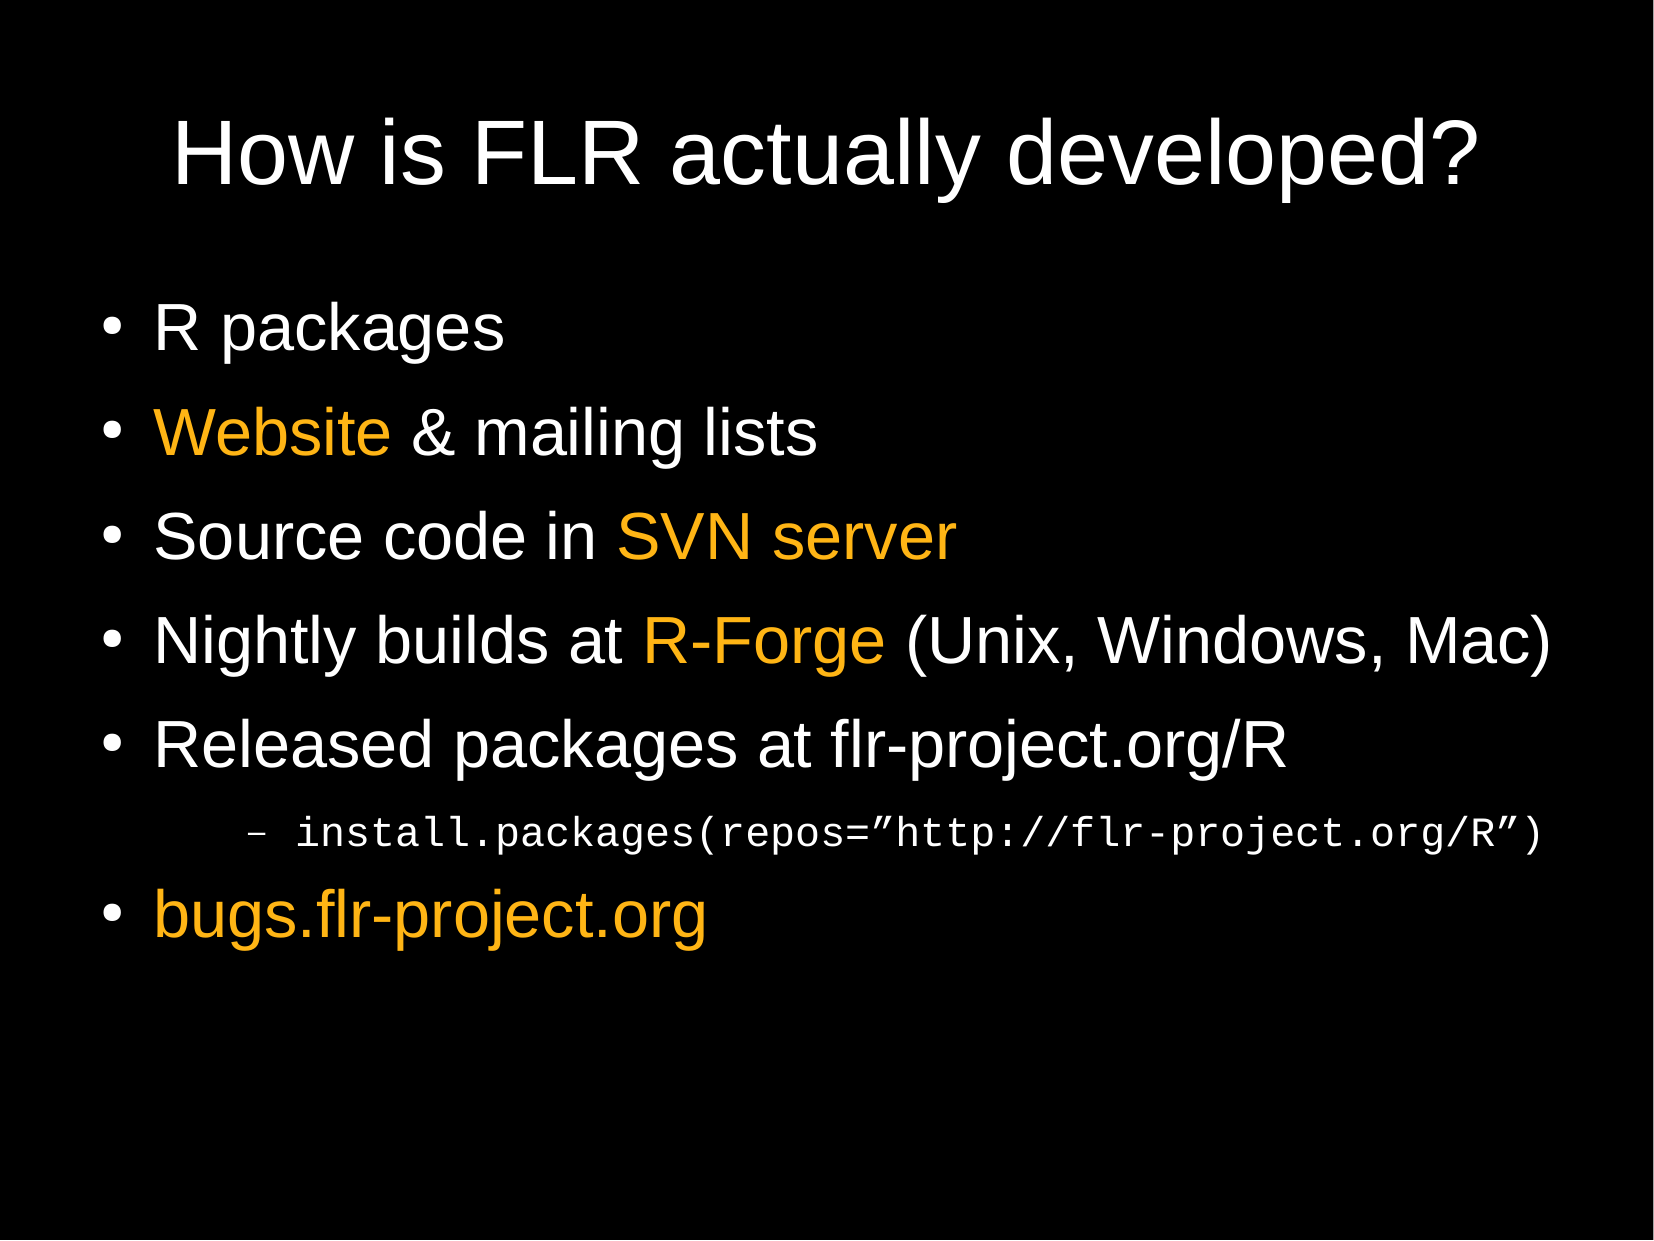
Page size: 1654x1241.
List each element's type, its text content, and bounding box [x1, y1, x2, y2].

title How is FLR actually developed? [82, 49, 1571, 257]
list R packages Website & mailing lists Source code in SVN server Nightly builds at R-Forge (Unix, Windows, Mac) Released packages at flr-project.org/R install.packages(repos=”http://flr-project.org/R”) bugs.flr-project.org [82, 290, 1571, 1109]
